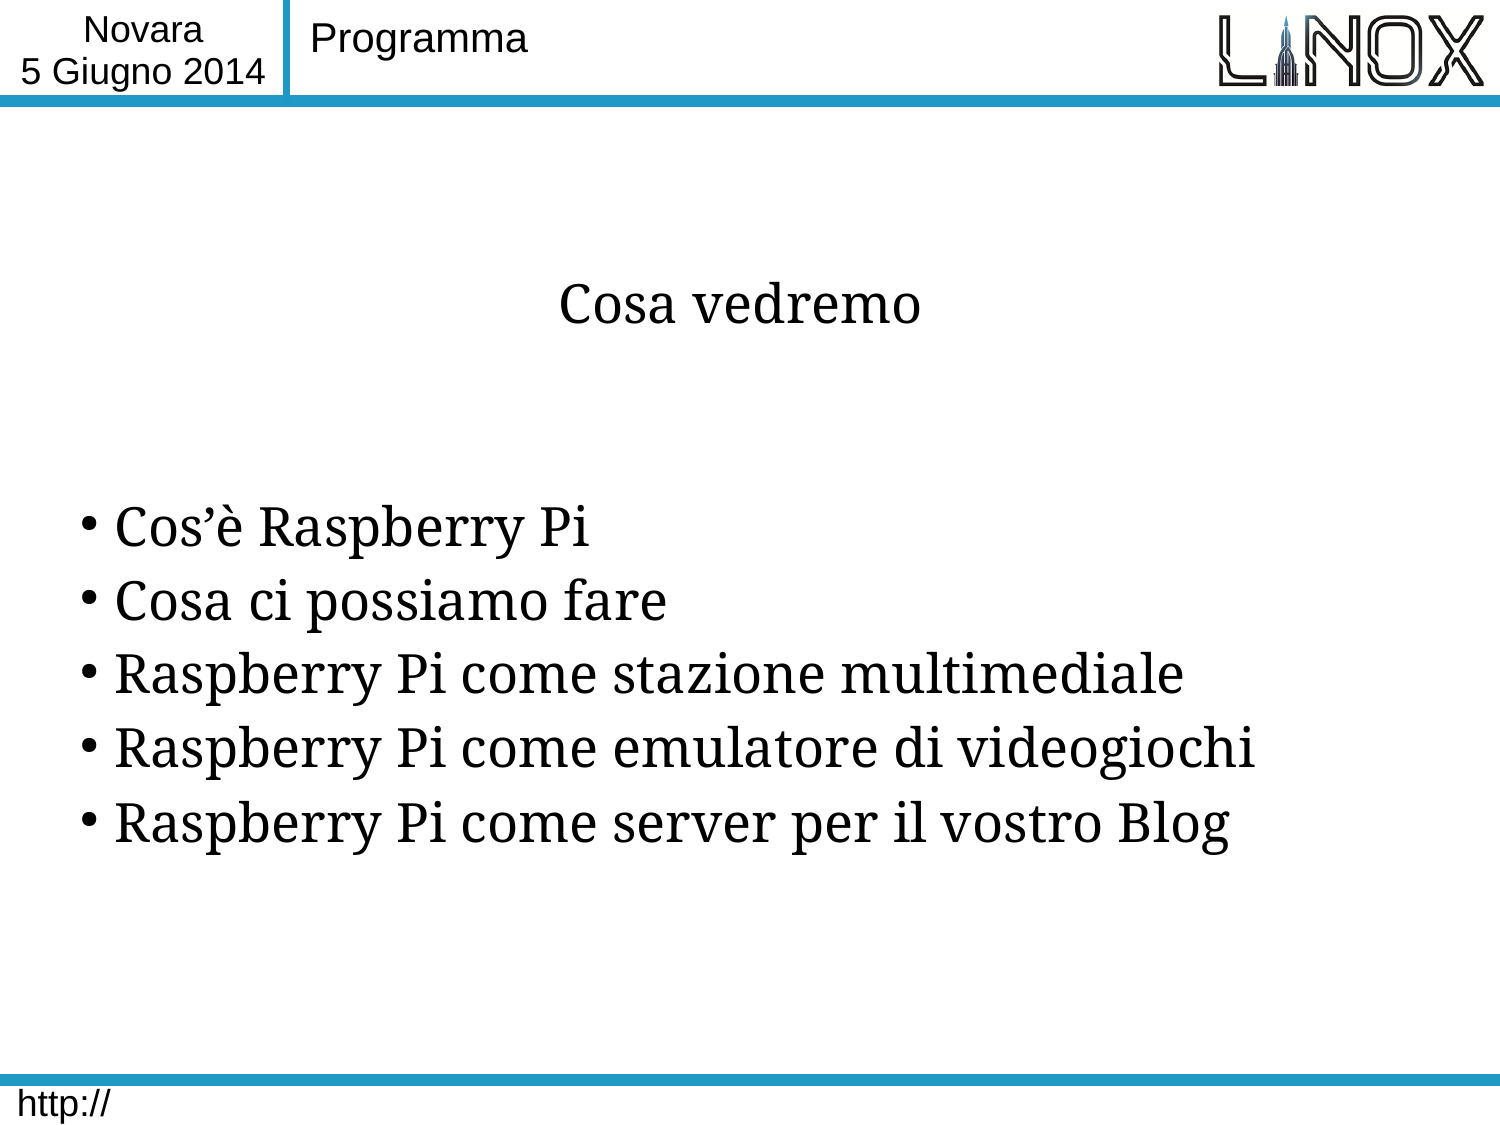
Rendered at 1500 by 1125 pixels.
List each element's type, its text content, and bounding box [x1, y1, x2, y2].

list Programma [295, 7, 1321, 83]
picture [0, 0, 1500, 107]
text_box Cosa vedremo Cos’è Raspberry Pi Cosa ci possiamo fare Raspberry Pi come stazione multimediale Raspberry Pi come emulatore di videogiochi Raspberry Pi come server per il vostro Blog [64, 258, 1418, 993]
picture [0, 1074, 1500, 1086]
